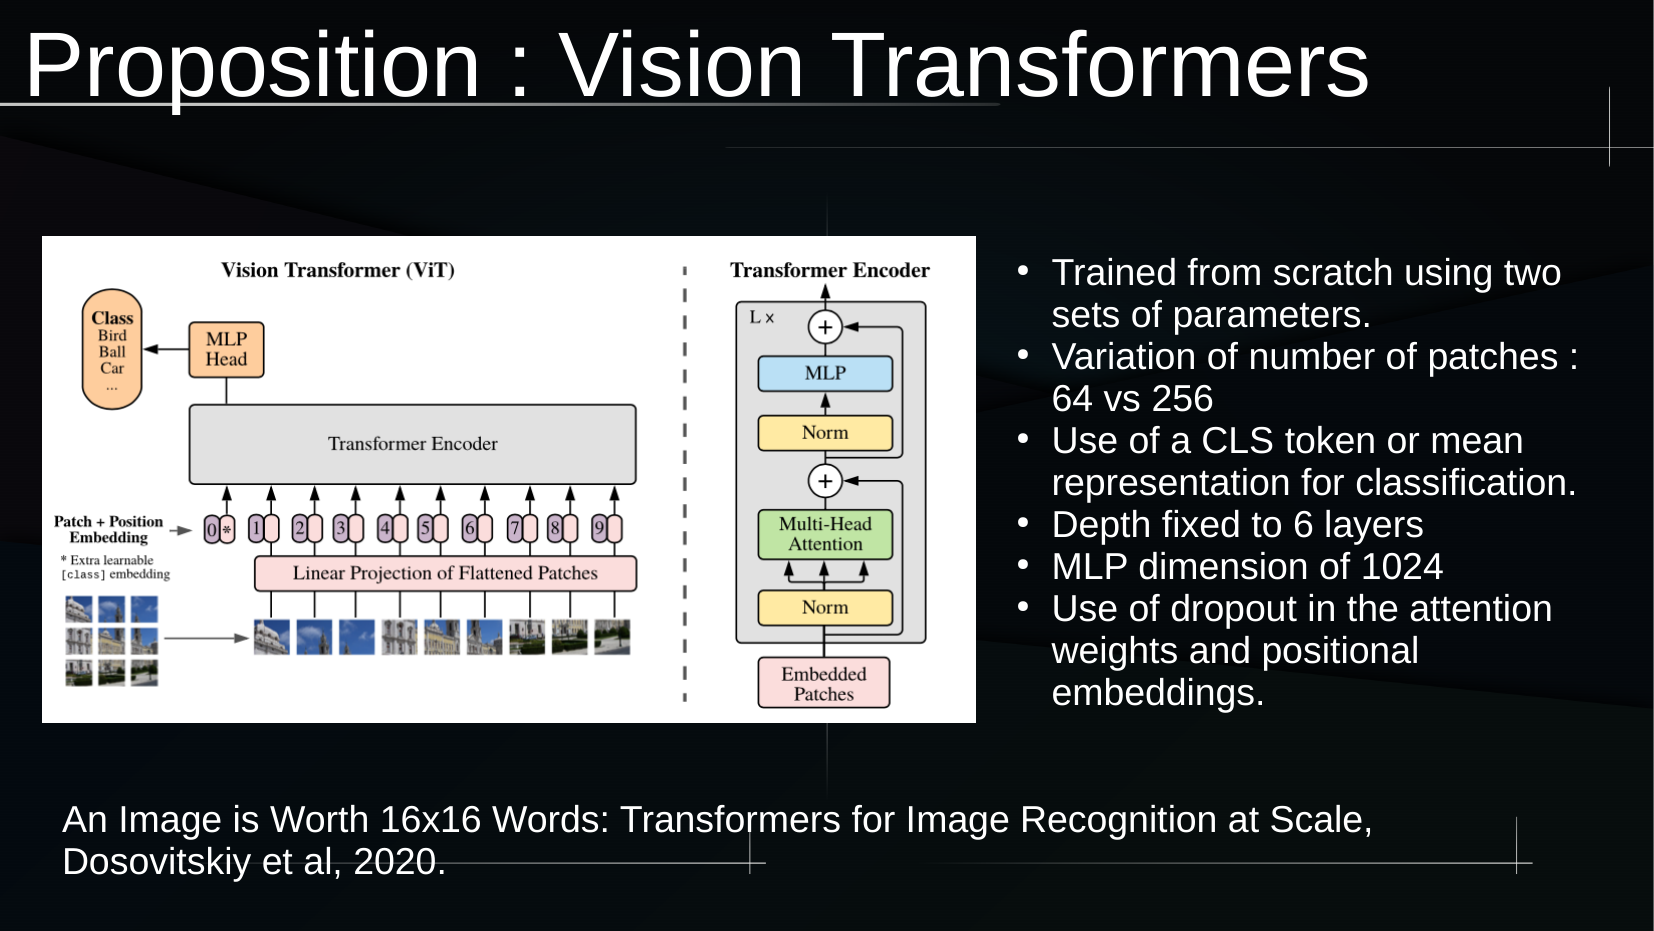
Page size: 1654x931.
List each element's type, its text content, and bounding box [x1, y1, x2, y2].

title Proposition : Vision Transformers [23, 11, 1589, 119]
text_box Trained from scratch using two sets of parameters. Variation of number of patches : 64 vs 256 Use of a CLS token or mean representation for classification. Depth fixed to 6 layers MLP dimension of 1024 Use of dropout in the attention weights and positional embeddings. [1001, 243, 1595, 721]
picture [0, 0, 1654, 931]
text_box An Image is Worth 16x16 Words: Transformers for Image Recognition at Scale, Dosovitskiy et al, 2020. [47, 791, 1389, 891]
